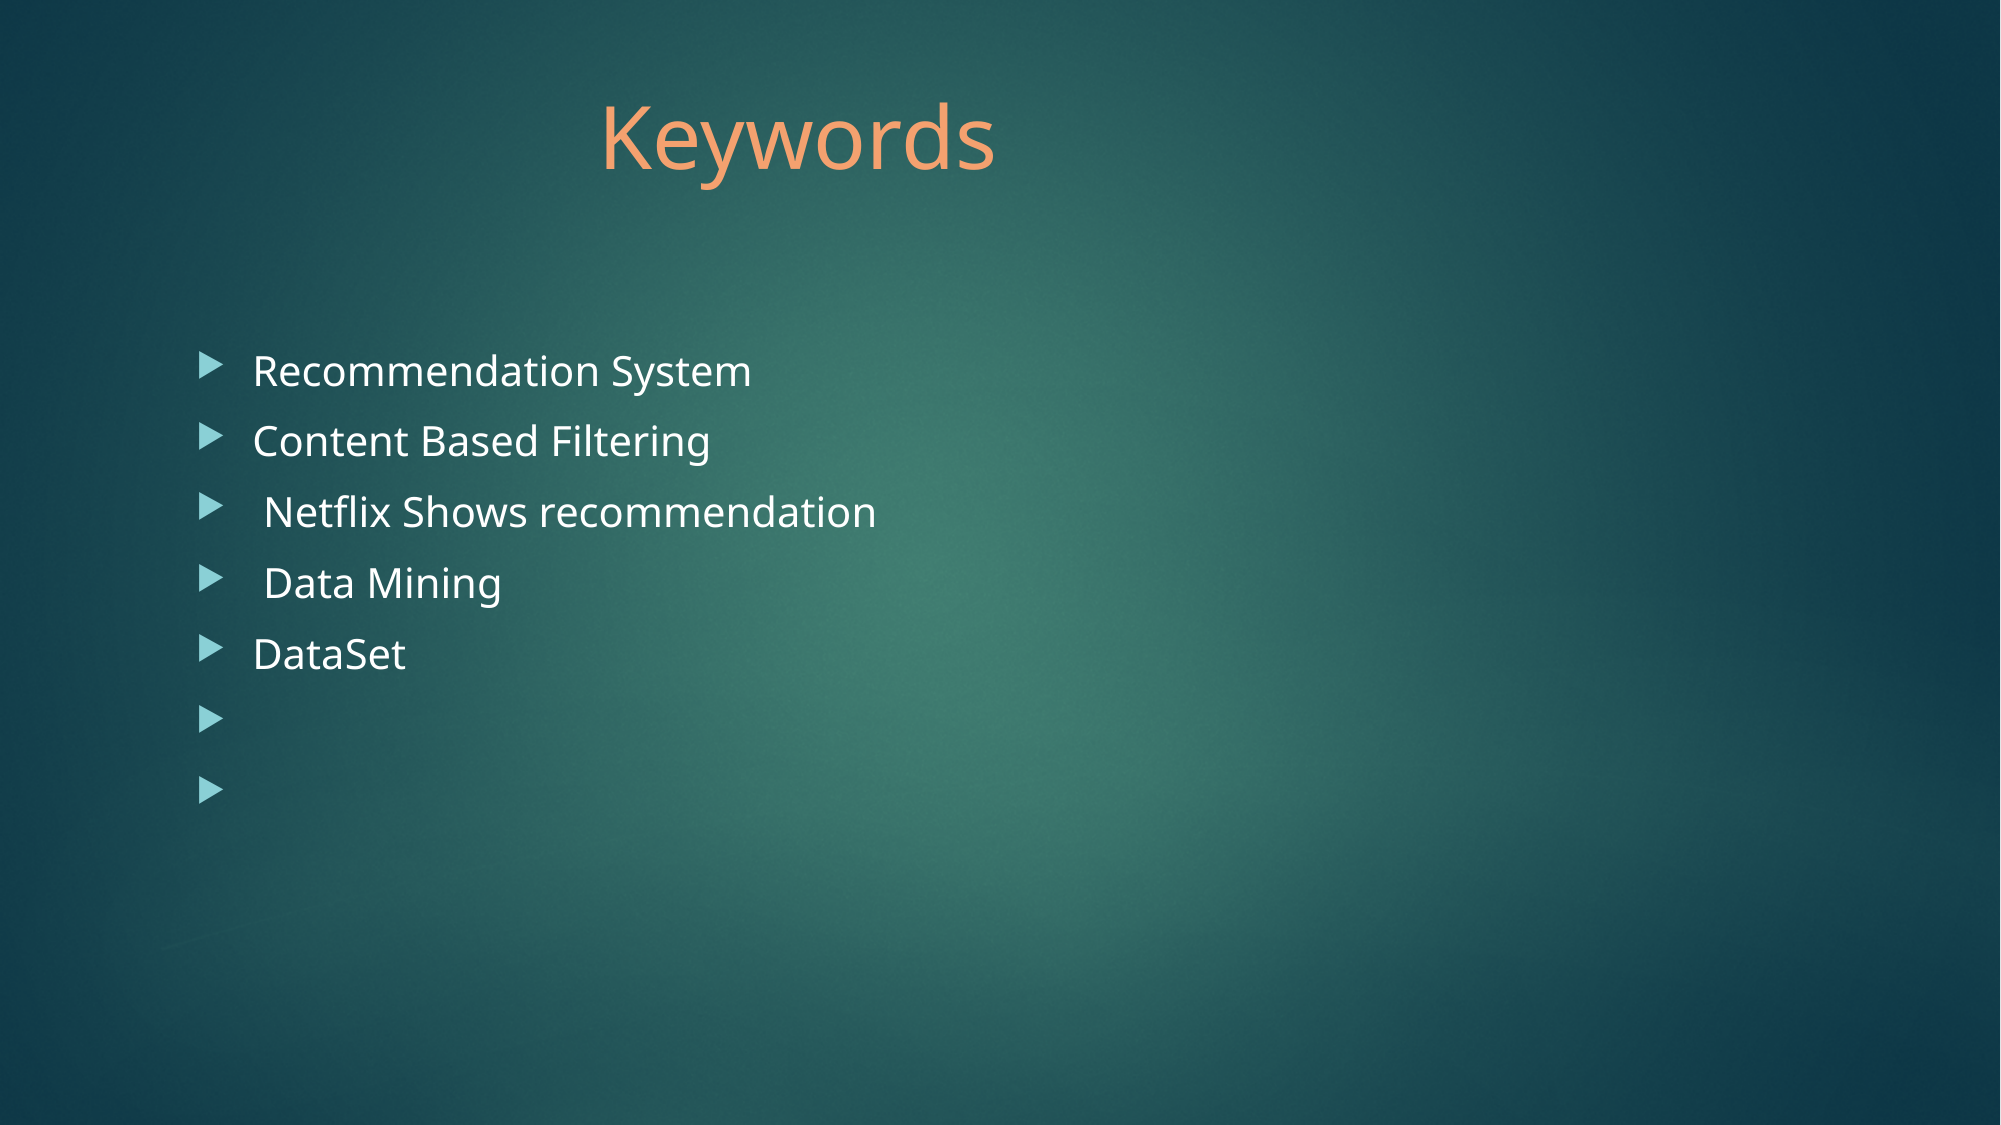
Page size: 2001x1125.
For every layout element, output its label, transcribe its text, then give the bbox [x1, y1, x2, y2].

title Keywords [106, 74, 1649, 305]
list Recommendation System Content Based Filtering Netflix Shows recommendation Data Mining DataSet [181, 336, 1649, 1026]
